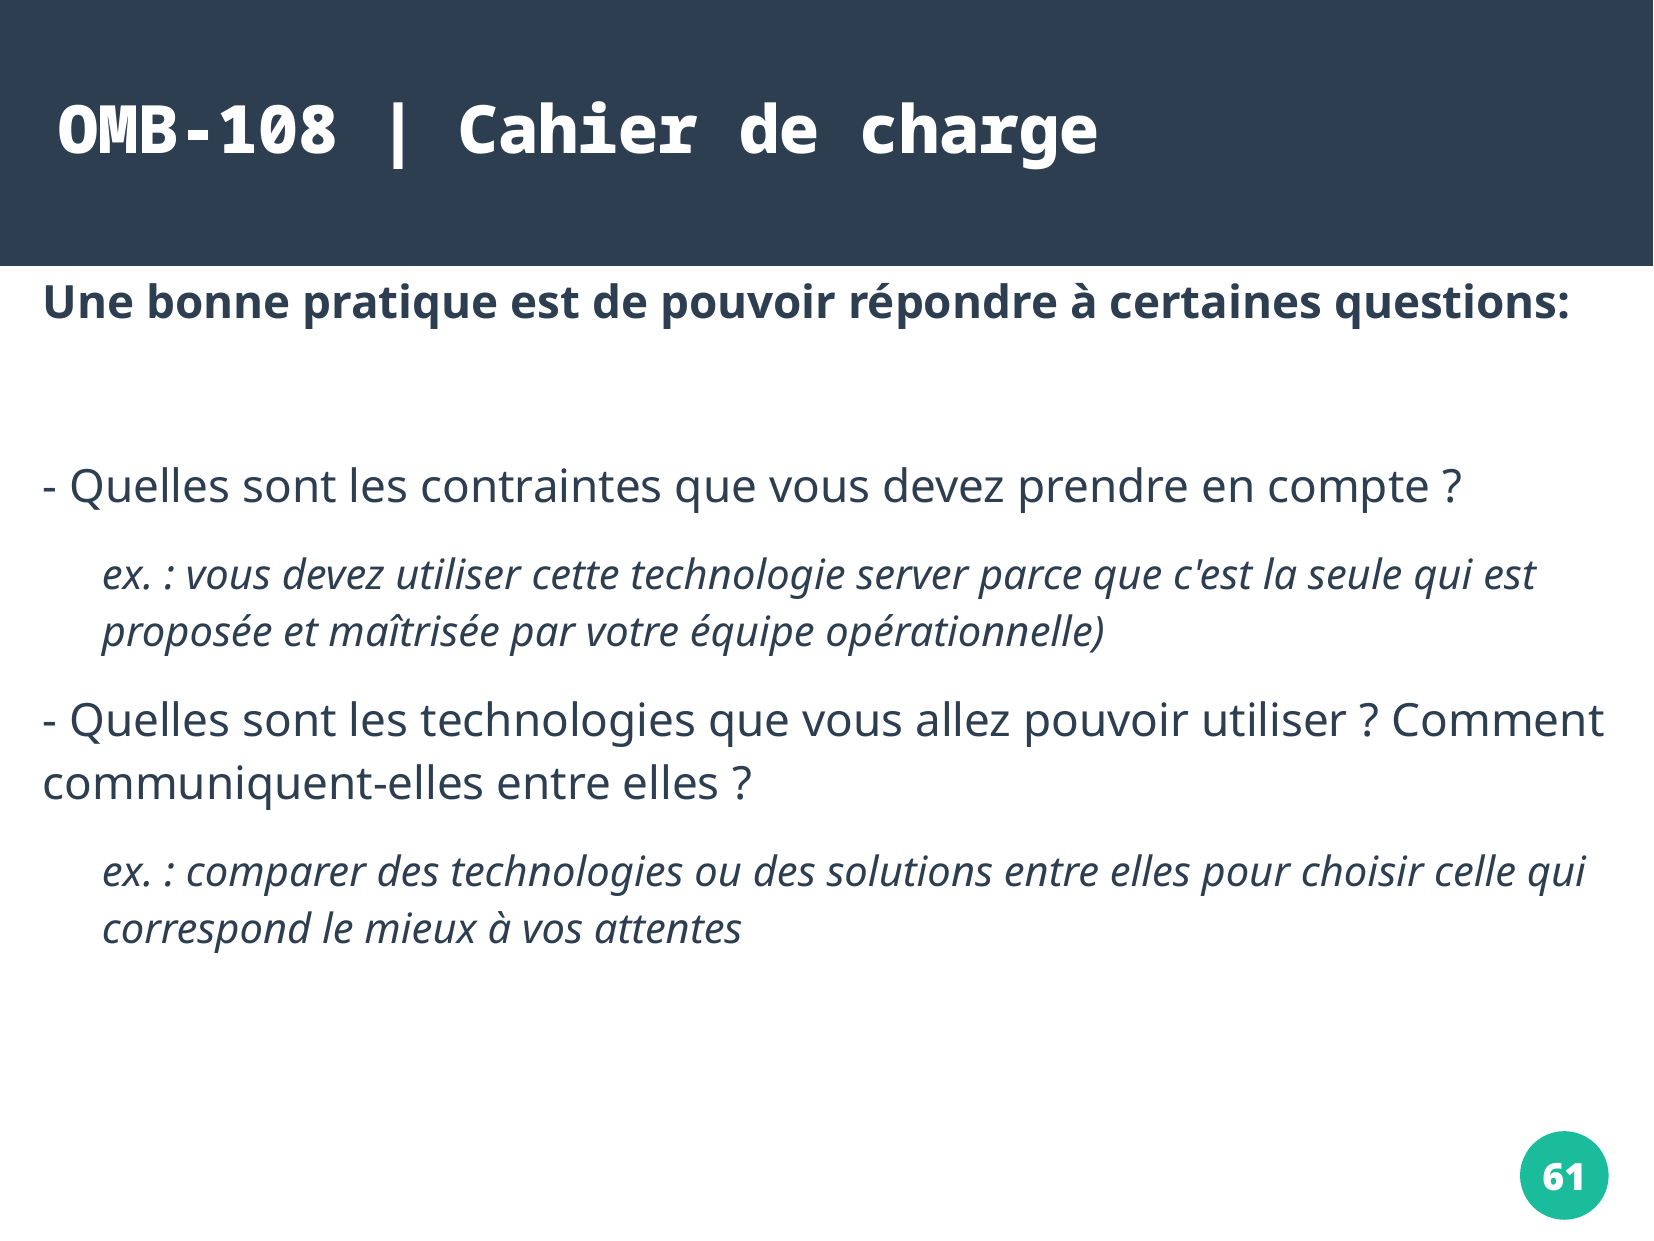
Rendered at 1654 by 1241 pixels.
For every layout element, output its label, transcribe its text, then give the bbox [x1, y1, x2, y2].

list Une bonne pratique est de pouvoir répondre à certaines questions: - Quelles sont les contraintes que vous devez prendre en compte ? ex. : vous devez utiliser cette technologie server parce que c'est la seule qui est proposée et maîtrisée par votre équipe opérationnelle) - Quelles sont les technologies que vous allez pouvoir utiliser ? Comment communiquent-elles entre elles ? ex. : comparer des technologies ou des solutions entre elles pour choisir celle qui correspond le mieux à vos attentes [42, 269, 1622, 1216]
title OMB-108 | Cahier de charge [58, 49, 1594, 207]
